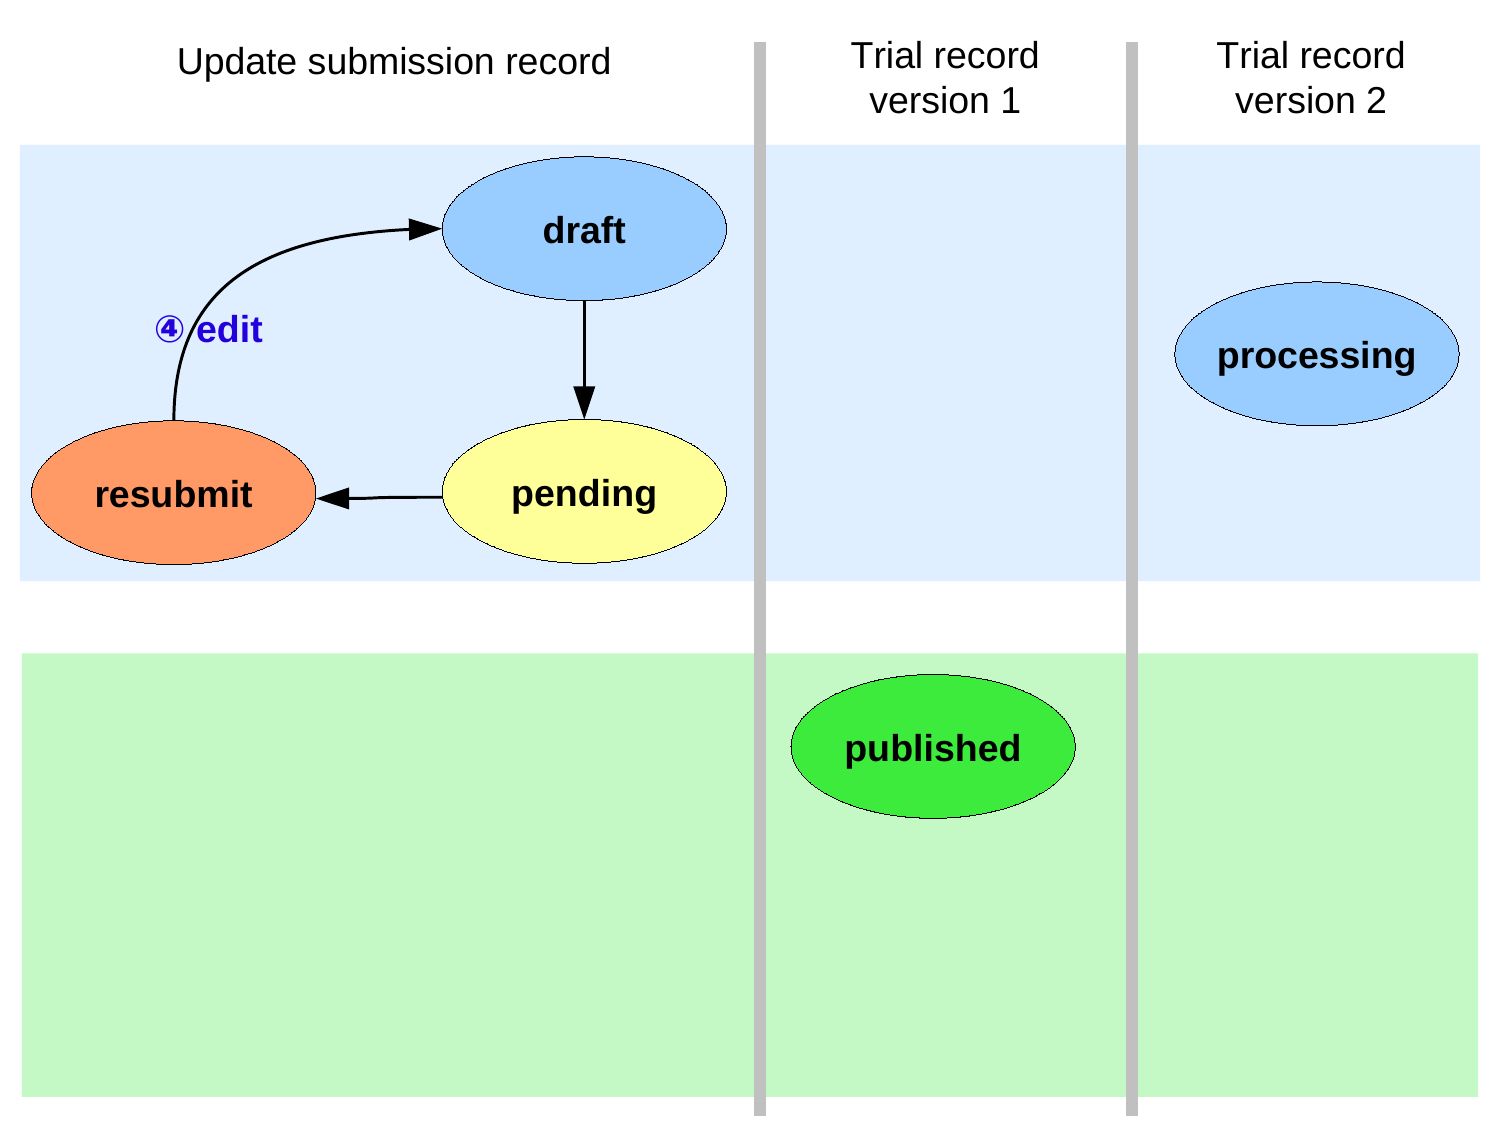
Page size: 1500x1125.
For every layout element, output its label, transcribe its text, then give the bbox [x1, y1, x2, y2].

picture [263, 1097, 1140, 1125]
text_box ④ edit [139, 297, 278, 360]
text_box [1138, 144, 1481, 582]
picture [0, 268, 754, 1087]
text_box [766, 144, 1126, 582]
text_box Trial record version 2 [1201, 23, 1422, 129]
text_box [766, 653, 1126, 1097]
text_box Trial record version 1 [835, 23, 1065, 174]
text_box processing [1174, 281, 1460, 426]
picture [1138, 268, 1500, 857]
text_box [21, 653, 754, 1097]
text_box pending [442, 419, 727, 564]
text_box [1138, 653, 1479, 1097]
text_box published [790, 674, 1076, 819]
picture [766, 582, 1126, 653]
text_box Update submission record [162, 29, 627, 90]
text_box draft [442, 156, 727, 301]
text_box resubmit [31, 420, 316, 565]
text_box [19, 144, 754, 582]
